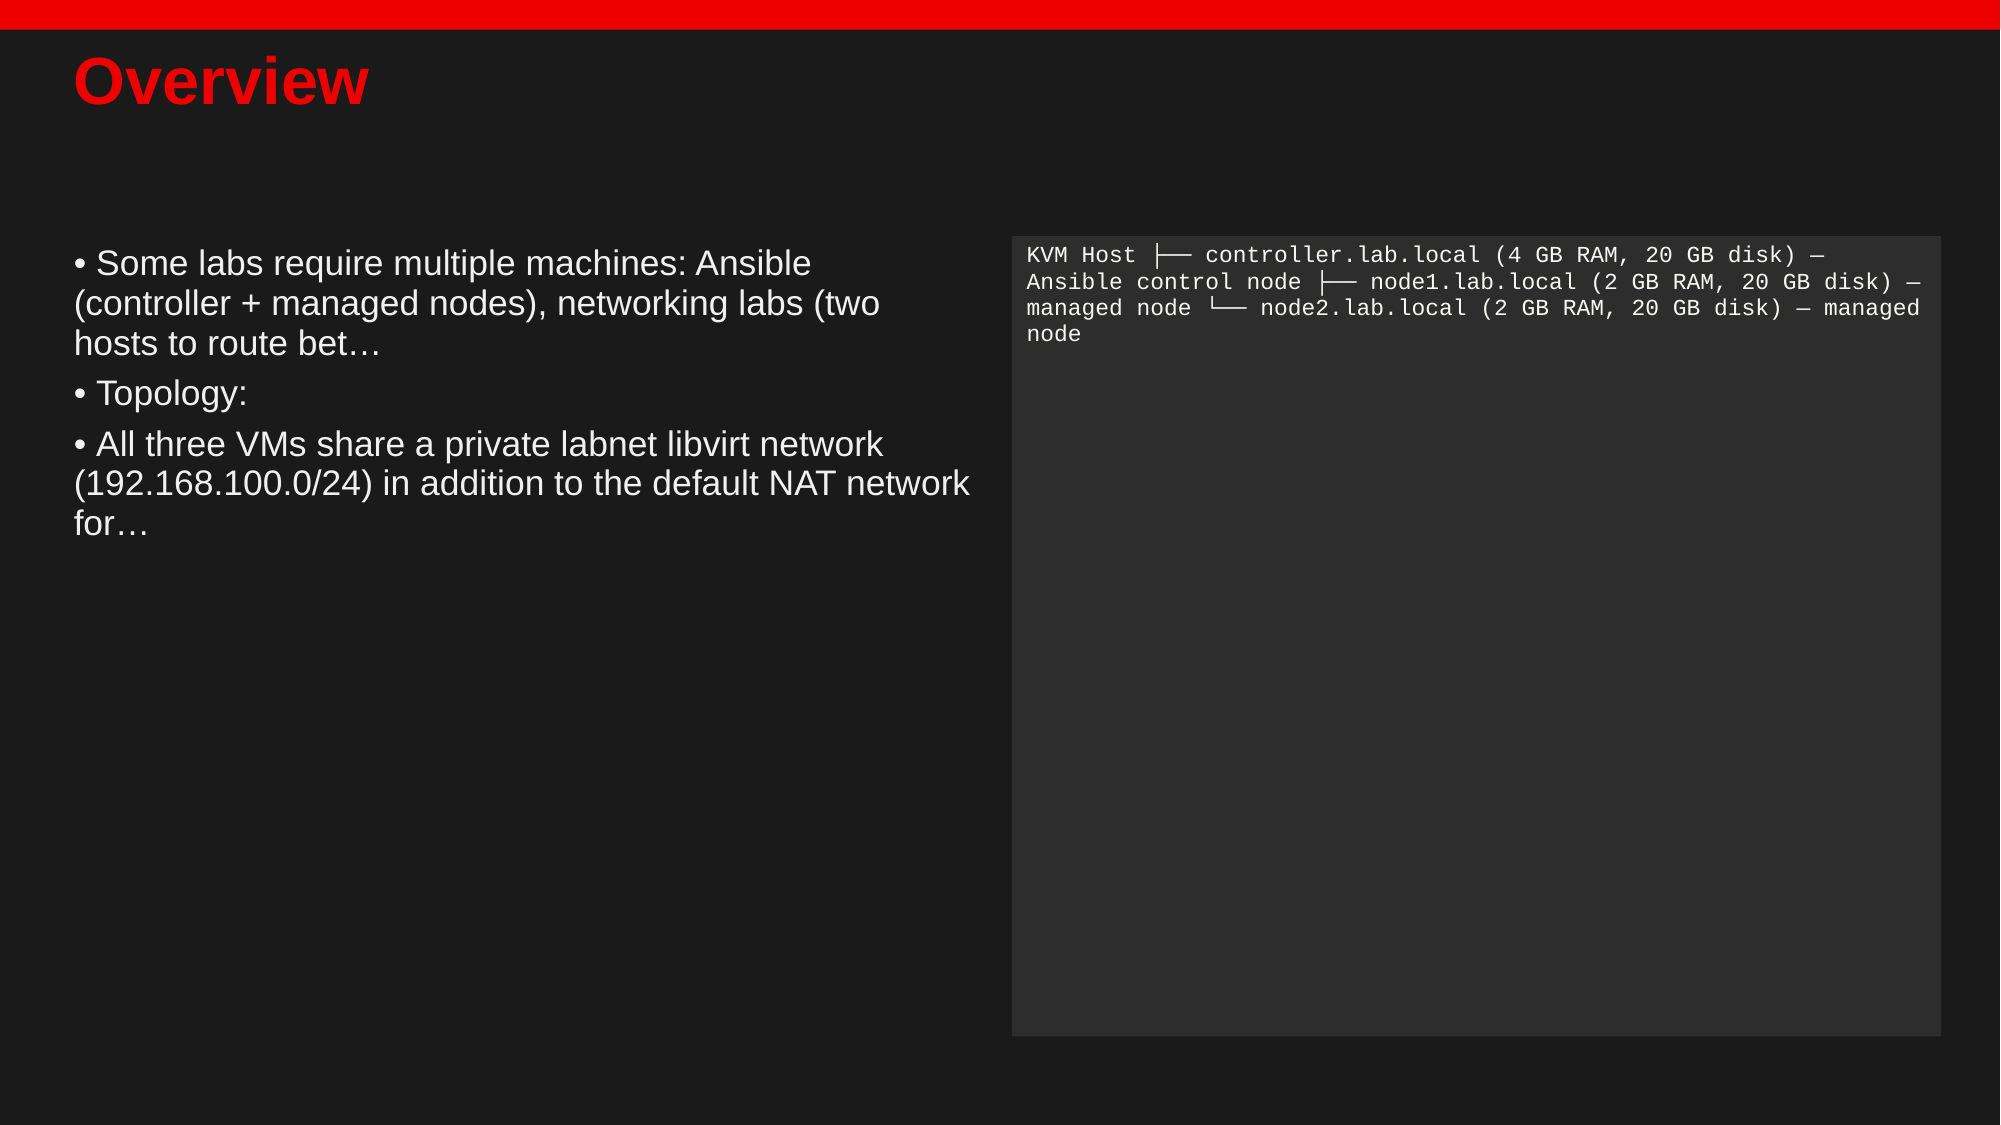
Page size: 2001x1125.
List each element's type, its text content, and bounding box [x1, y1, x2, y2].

text_box Overview [59, 36, 1942, 208]
text_box • Some labs require multiple machines: Ansible (controller + managed nodes), networking labs (two hosts to route bet… • Topology: • All three VMs share a private labnet libvirt network (192.168.100.0/24) in addition to the default NAT network for… [59, 236, 989, 1037]
text_box KVM Host ├── controller.lab.local (4 GB RAM, 20 GB disk) — Ansible control node ├── node1.lab.local (2 GB RAM, 20 GB disk) — managed node └── node2.lab.local (2 GB RAM, 20 GB disk) — managed node [1011, 236, 1942, 1037]
text_box [0, 0, 2001, 30]
